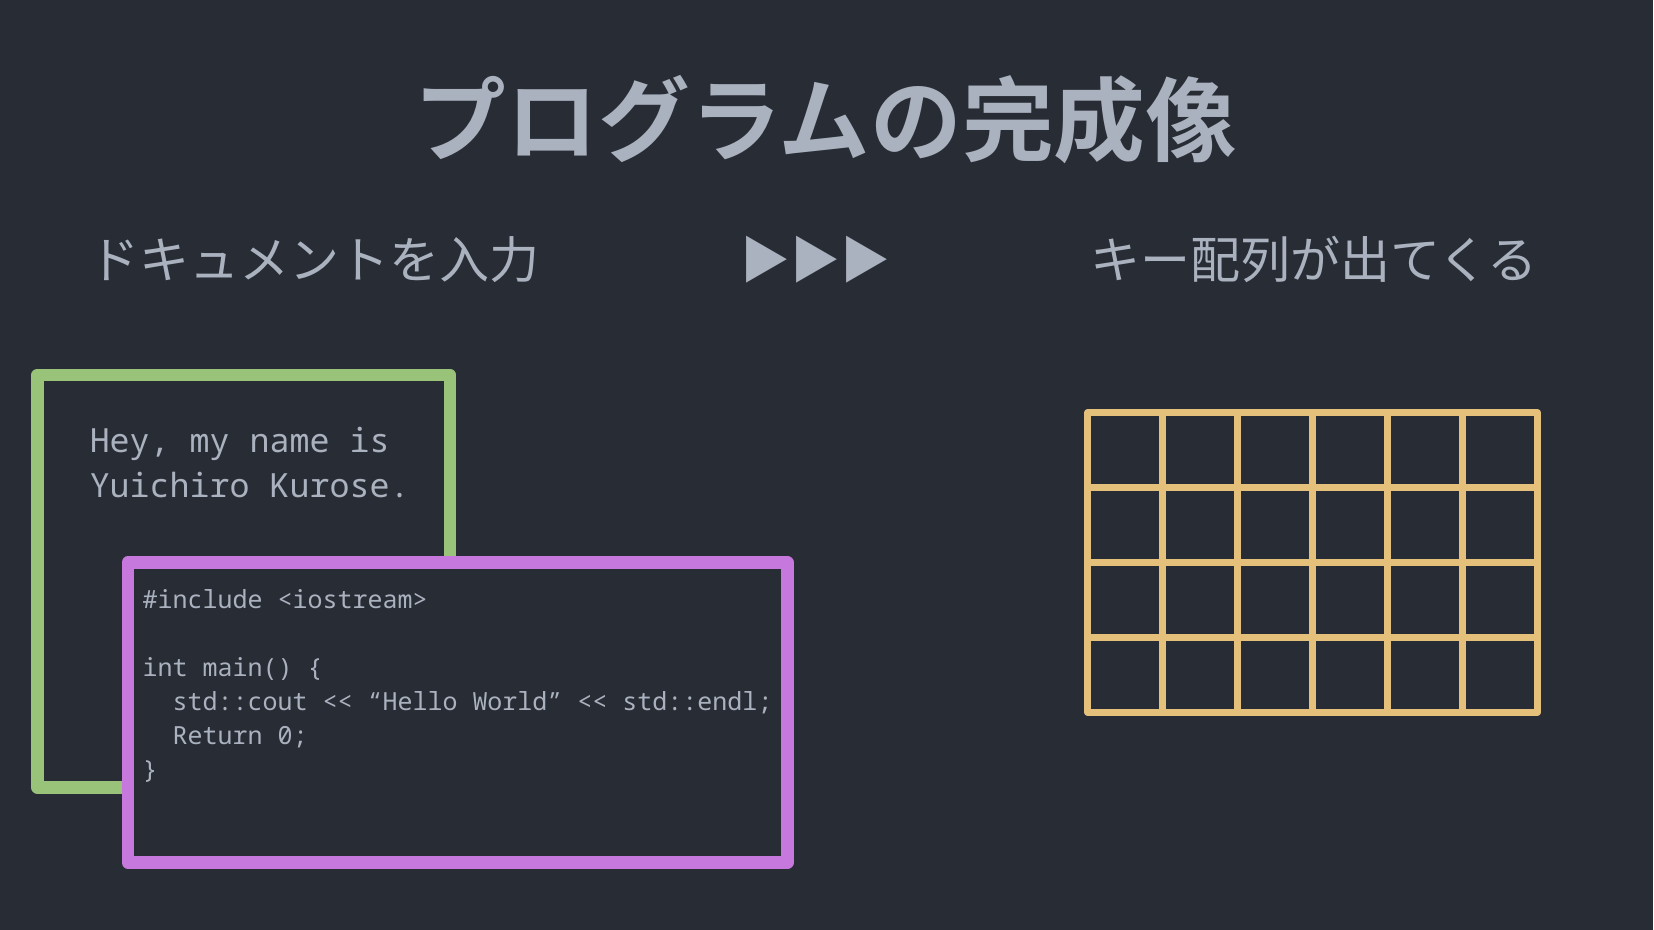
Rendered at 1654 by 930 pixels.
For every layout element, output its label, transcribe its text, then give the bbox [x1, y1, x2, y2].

text_box [1466, 412, 1538, 484]
text_box [1466, 491, 1538, 559]
text_box [1316, 641, 1384, 713]
text_box [1391, 566, 1459, 634]
text_box [1241, 641, 1309, 713]
text_box [1087, 485, 1159, 559]
text_box [1391, 412, 1465, 484]
text_box [1166, 412, 1240, 484]
text_box [1241, 566, 1309, 634]
text_box ドキュメントを入力 ▶▶▶ キー配列が出てくる [75, 212, 1576, 301]
text_box [1166, 491, 1234, 559]
text_box [1087, 635, 1159, 713]
text_box [1087, 412, 1165, 484]
text_box [1087, 560, 1159, 634]
text_box [1466, 566, 1538, 634]
text_box [37, 374, 788, 863]
title プログラムの完成像 [82, 37, 1571, 193]
text_box [1316, 491, 1384, 559]
text_box [127, 562, 788, 574]
text_box [1241, 491, 1309, 559]
text_box [1391, 641, 1459, 713]
text_box [1316, 412, 1390, 484]
text_box [1166, 641, 1234, 713]
text_box [1316, 566, 1384, 634]
text_box Hey, my name is Yuichiro Kurose. [75, 409, 451, 601]
text_box [1241, 412, 1315, 484]
text_box [1391, 491, 1459, 559]
text_box [1166, 566, 1234, 634]
text_box [1466, 641, 1538, 713]
text_box #include <iostream> int main() { std::cout << “Hello World” << std::endl; Return 0; } [127, 574, 788, 788]
